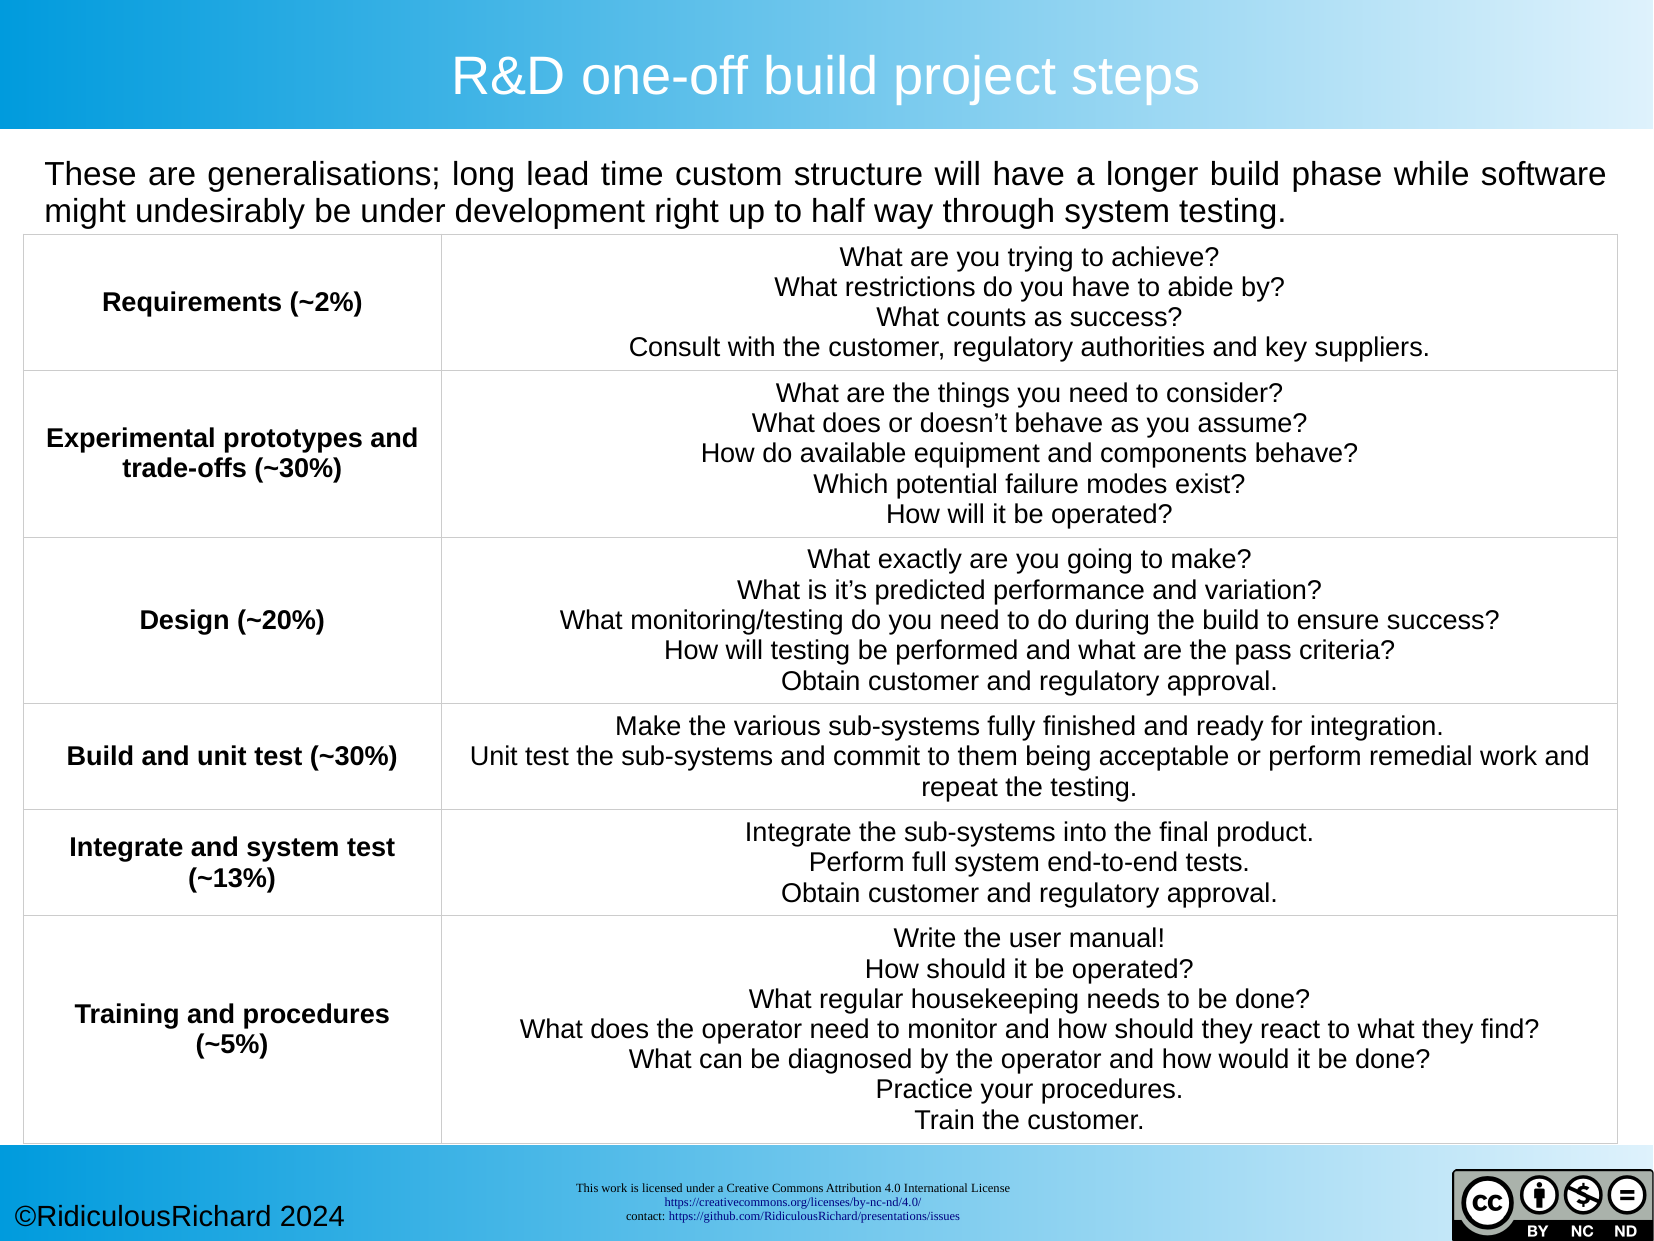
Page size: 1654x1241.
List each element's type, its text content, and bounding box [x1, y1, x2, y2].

text_box These are generalisations; long lead time custom structure will have a longer build phase while software might undesirably be under development right up to half way through system testing. [29, 147, 1625, 237]
table_cell Integrate and system test (~13%) [24, 810, 441, 915]
picture [138, 1146, 142, 1241]
table_cell What are the things you need to consider? What does or doesn’t behave as you assume? How do available equipment and components behave? Which potential failure modes exist? How will it be operated? [442, 371, 1617, 537]
table_cell Make the various sub-systems fully finished and ready for integration. Unit test the sub-systems and commit to them being acceptable or perform remedial work and repeat the testing. [442, 704, 1617, 809]
table_header Requirements (~2%) [24, 235, 441, 370]
picture [1452, 1169, 1654, 1241]
table_header What are you trying to achieve? What restrictions do you have to abide by? What counts as success? Consult with the customer, regulatory authorities and key suppliers. [442, 235, 1617, 370]
table_cell What exactly are you going to make? What is it’s predicted performance and variation? What monitoring/testing do you need to do during the build to ensure success? How will testing be performed and what are the pass criteria? Obtain customer and regulatory approval. [442, 538, 1617, 703]
table_cell Design (~20%) [24, 538, 441, 703]
table_cell Build and unit test (~30%) [24, 704, 441, 809]
table_cell Training and procedures (~5%) [24, 916, 441, 1143]
table_cell Write the user manual! How should it be operated? What regular housekeeping needs to be done? What does the operator need to monitor and how should they react to what they find? What can be diagnosed by the operator and how would it be done? Practice your procedures. Train the customer. [442, 916, 1617, 1143]
title R&D one-off build project steps [82, 23, 1571, 129]
table_cell Experimental prototypes and trade-offs (~30%) [24, 371, 441, 537]
table_cell Integrate the sub-systems into the final product. Perform full system end-to-end tests. Obtain customer and regulatory approval. [442, 810, 1617, 915]
